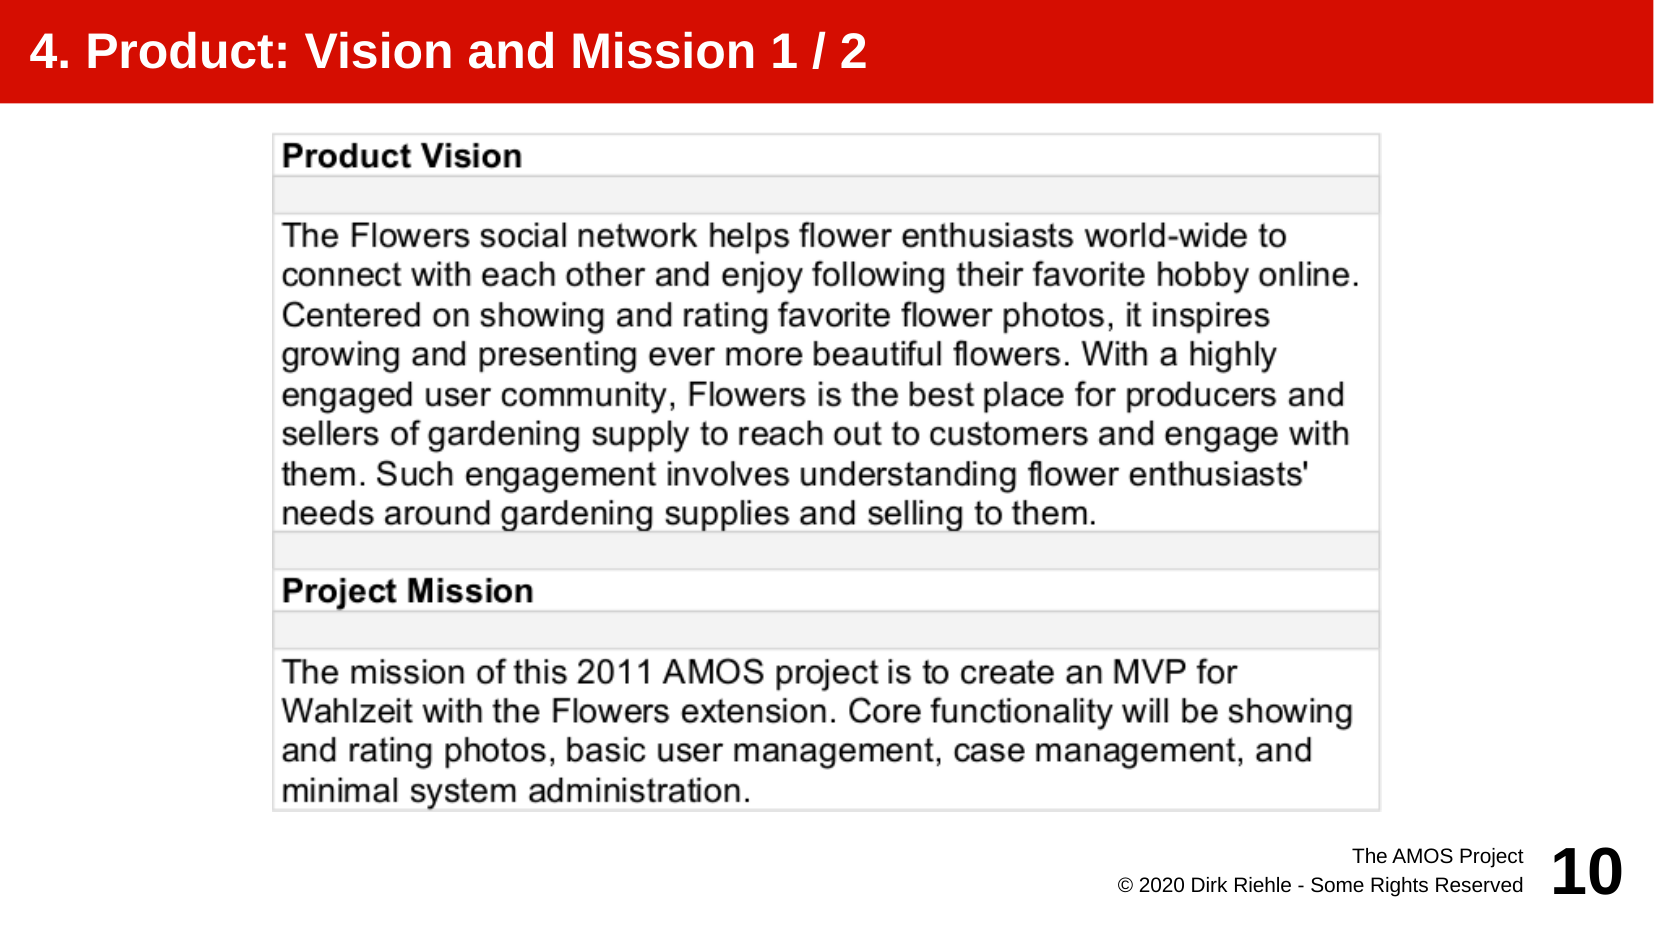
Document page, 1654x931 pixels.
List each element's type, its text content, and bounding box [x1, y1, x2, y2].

picture [284, 132, 1370, 812]
title 4. Product: Vision and Mission 1 / 2 [0, 0, 1654, 104]
